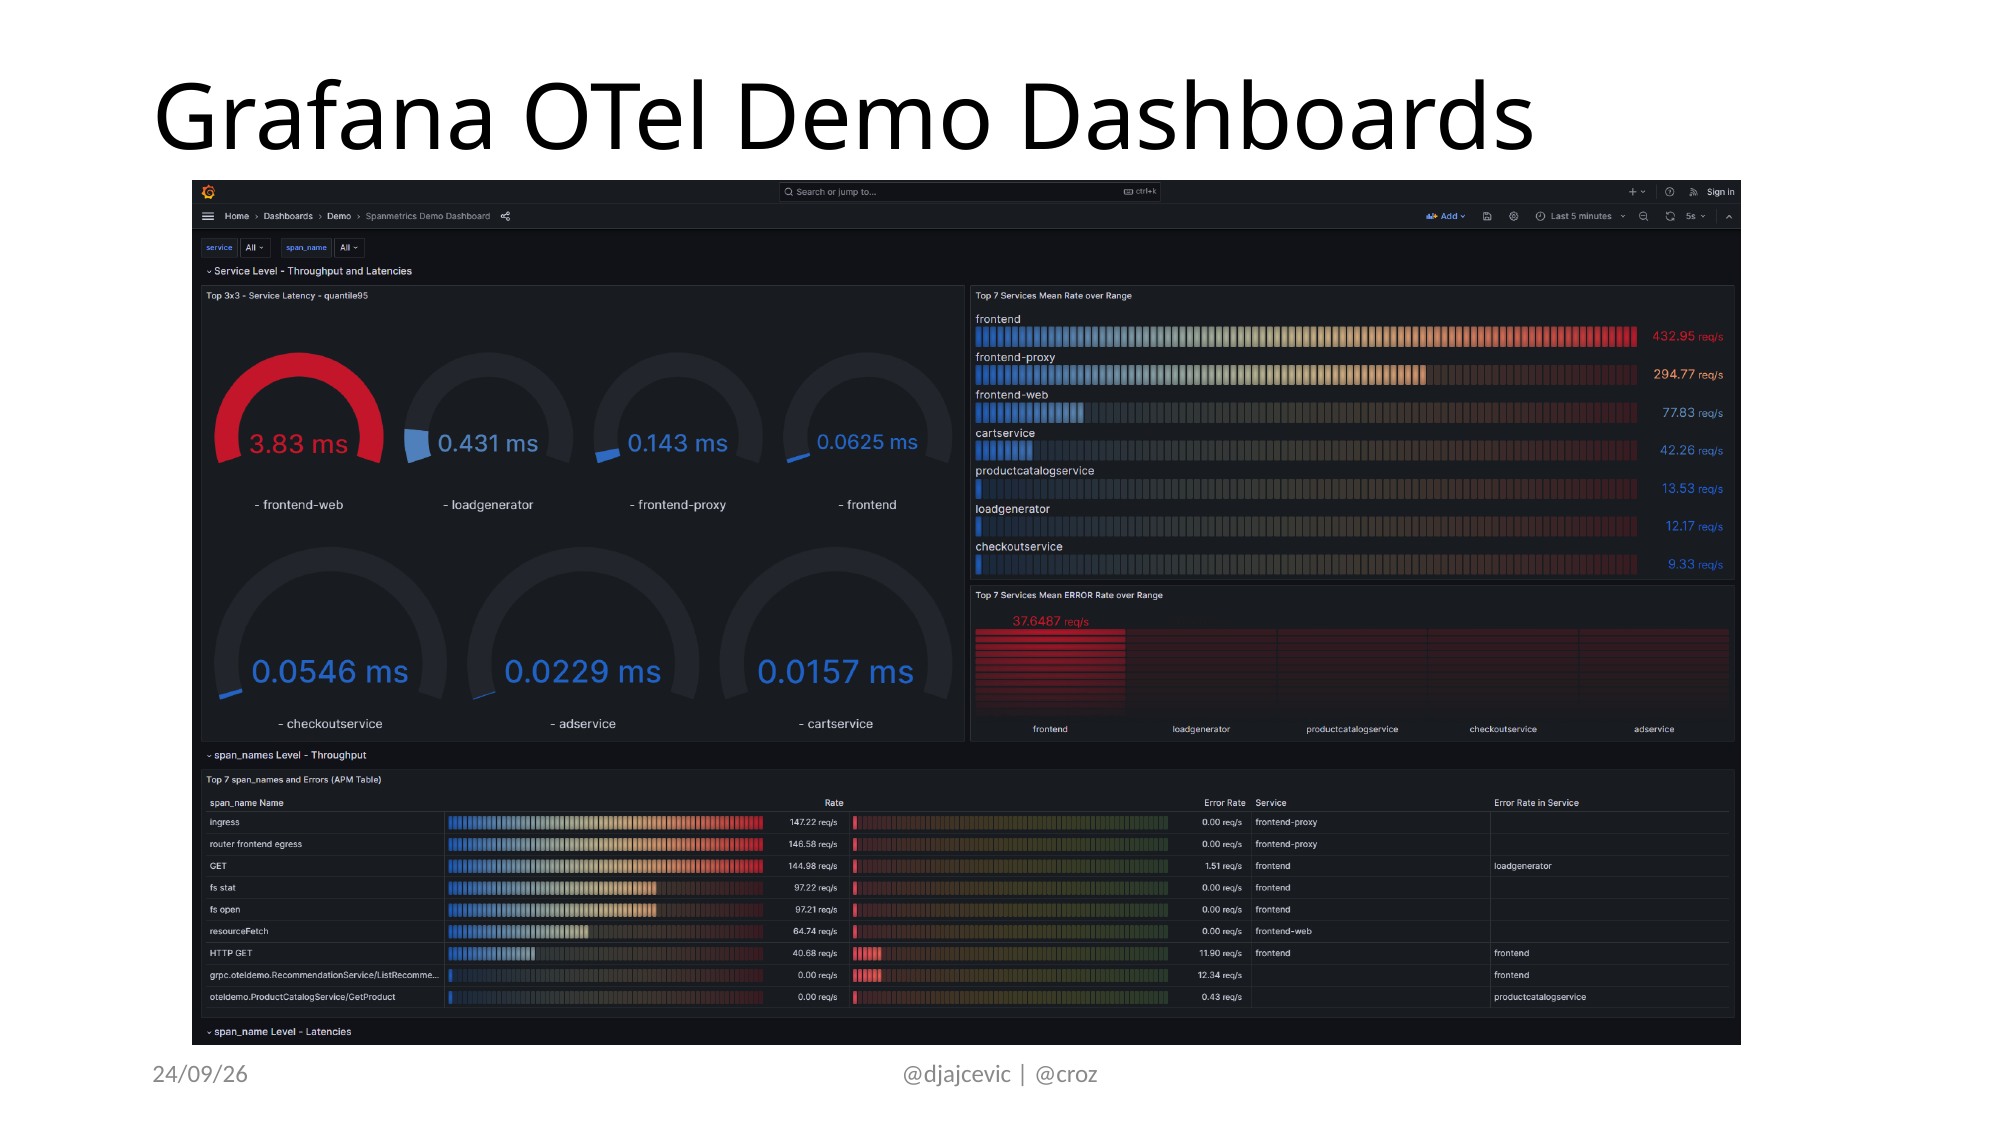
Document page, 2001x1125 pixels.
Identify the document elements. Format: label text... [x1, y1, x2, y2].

text_box @djajcevic | @croz [662, 1045, 1338, 1103]
picture [192, 180, 1741, 1045]
text_box 27/02/2024 [137, 1042, 588, 1103]
title Grafana OTel Demo Dashboards [137, 59, 1863, 181]
